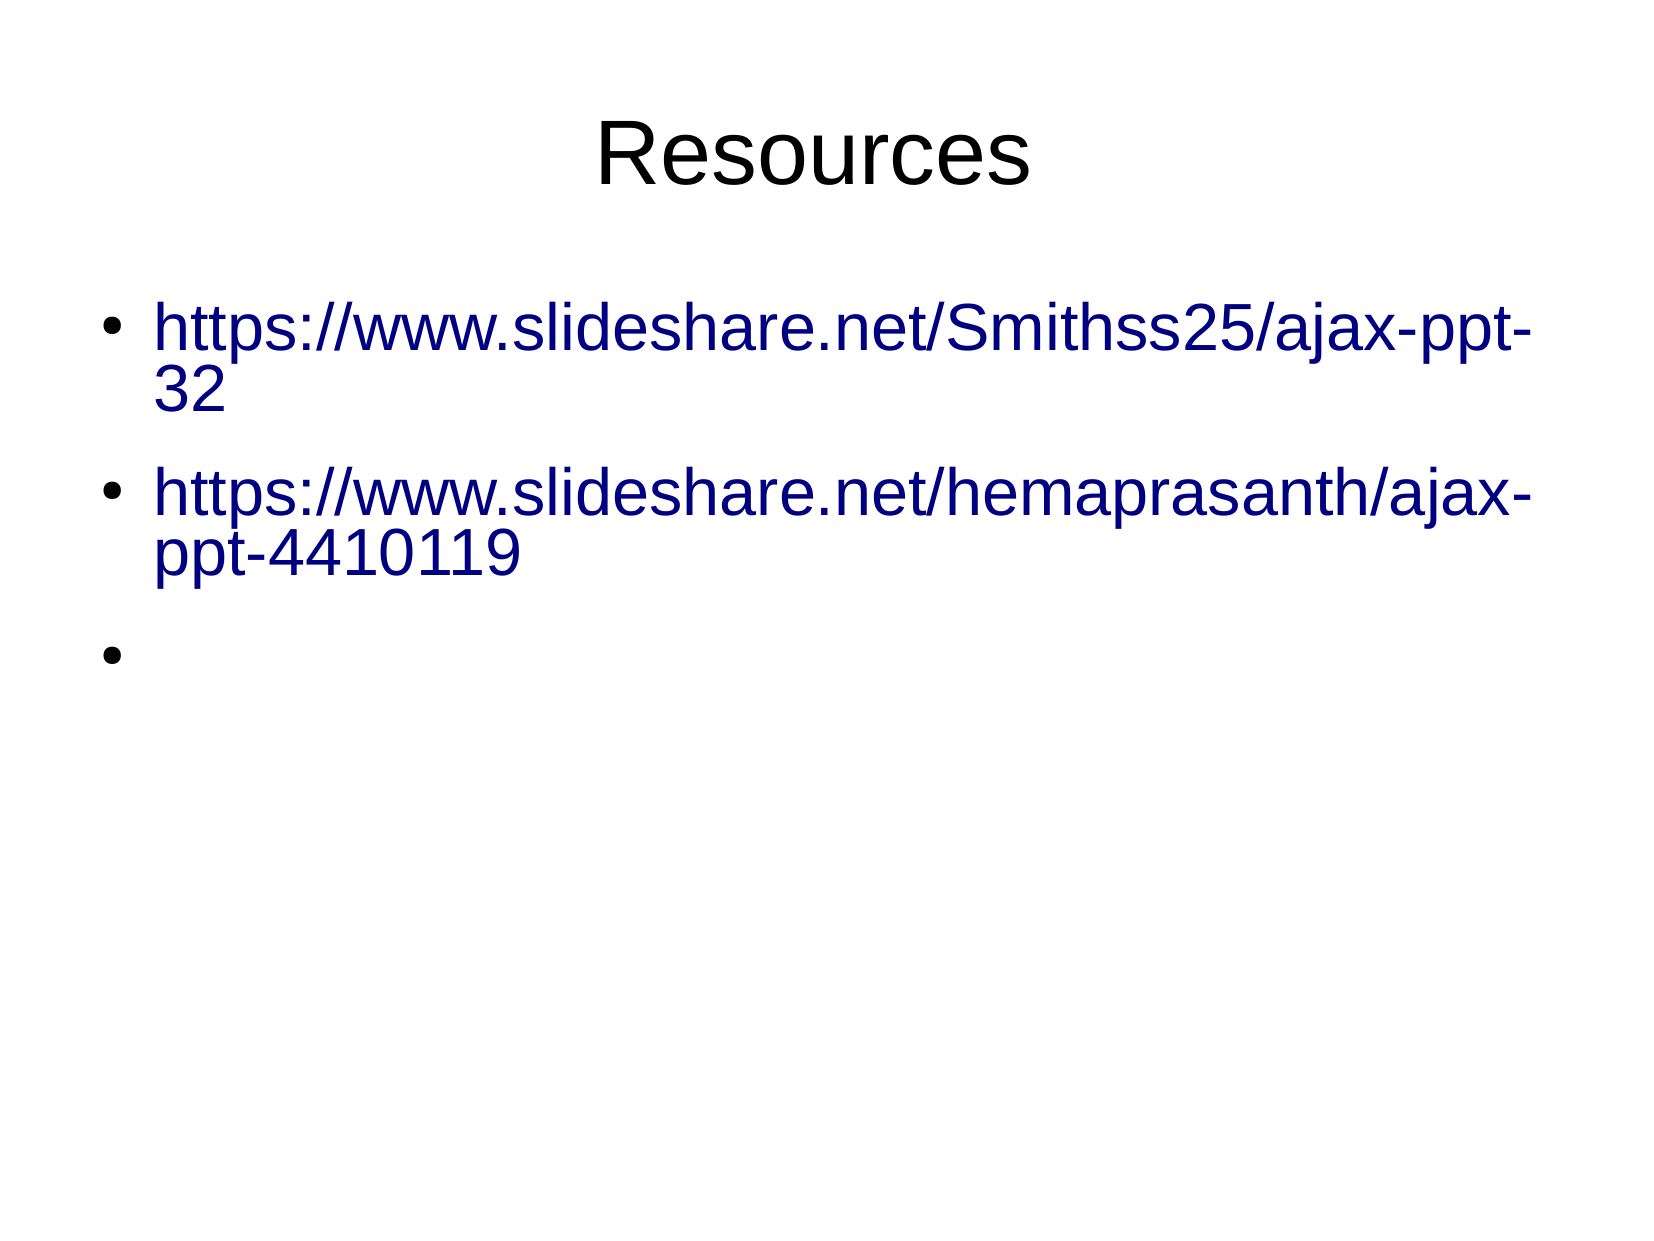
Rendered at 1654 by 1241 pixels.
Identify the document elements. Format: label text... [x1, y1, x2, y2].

list https://www.slideshare.net/Smithss25/ajax-ppt-32 https://www.slideshare.net/hemaprasanth/ajax-ppt-4410119 [82, 290, 1571, 1010]
title Resources [82, 49, 1571, 257]
